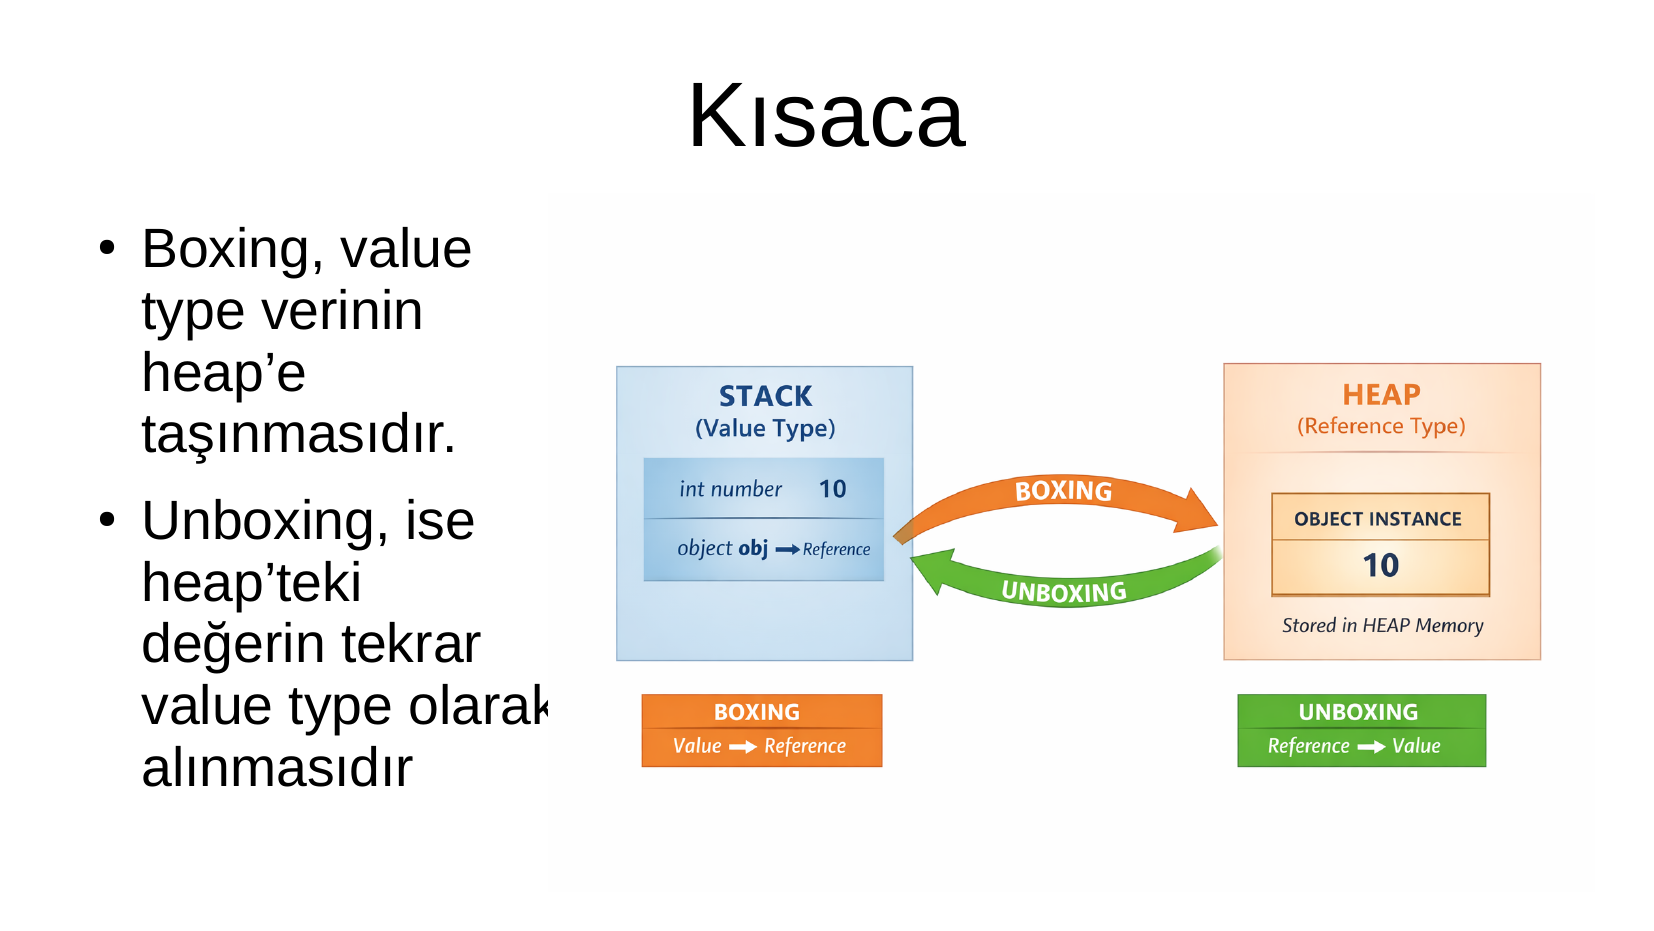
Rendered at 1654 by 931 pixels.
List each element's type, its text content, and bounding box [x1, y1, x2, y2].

title Kısaca [82, 37, 1571, 193]
picture [548, 193, 1595, 892]
list Boxing, value type verinin heap’e taşınmasıdır. Unboxing, ise heap’teki değerin tekrar value type olarak alınmasıdır [82, 217, 548, 857]
